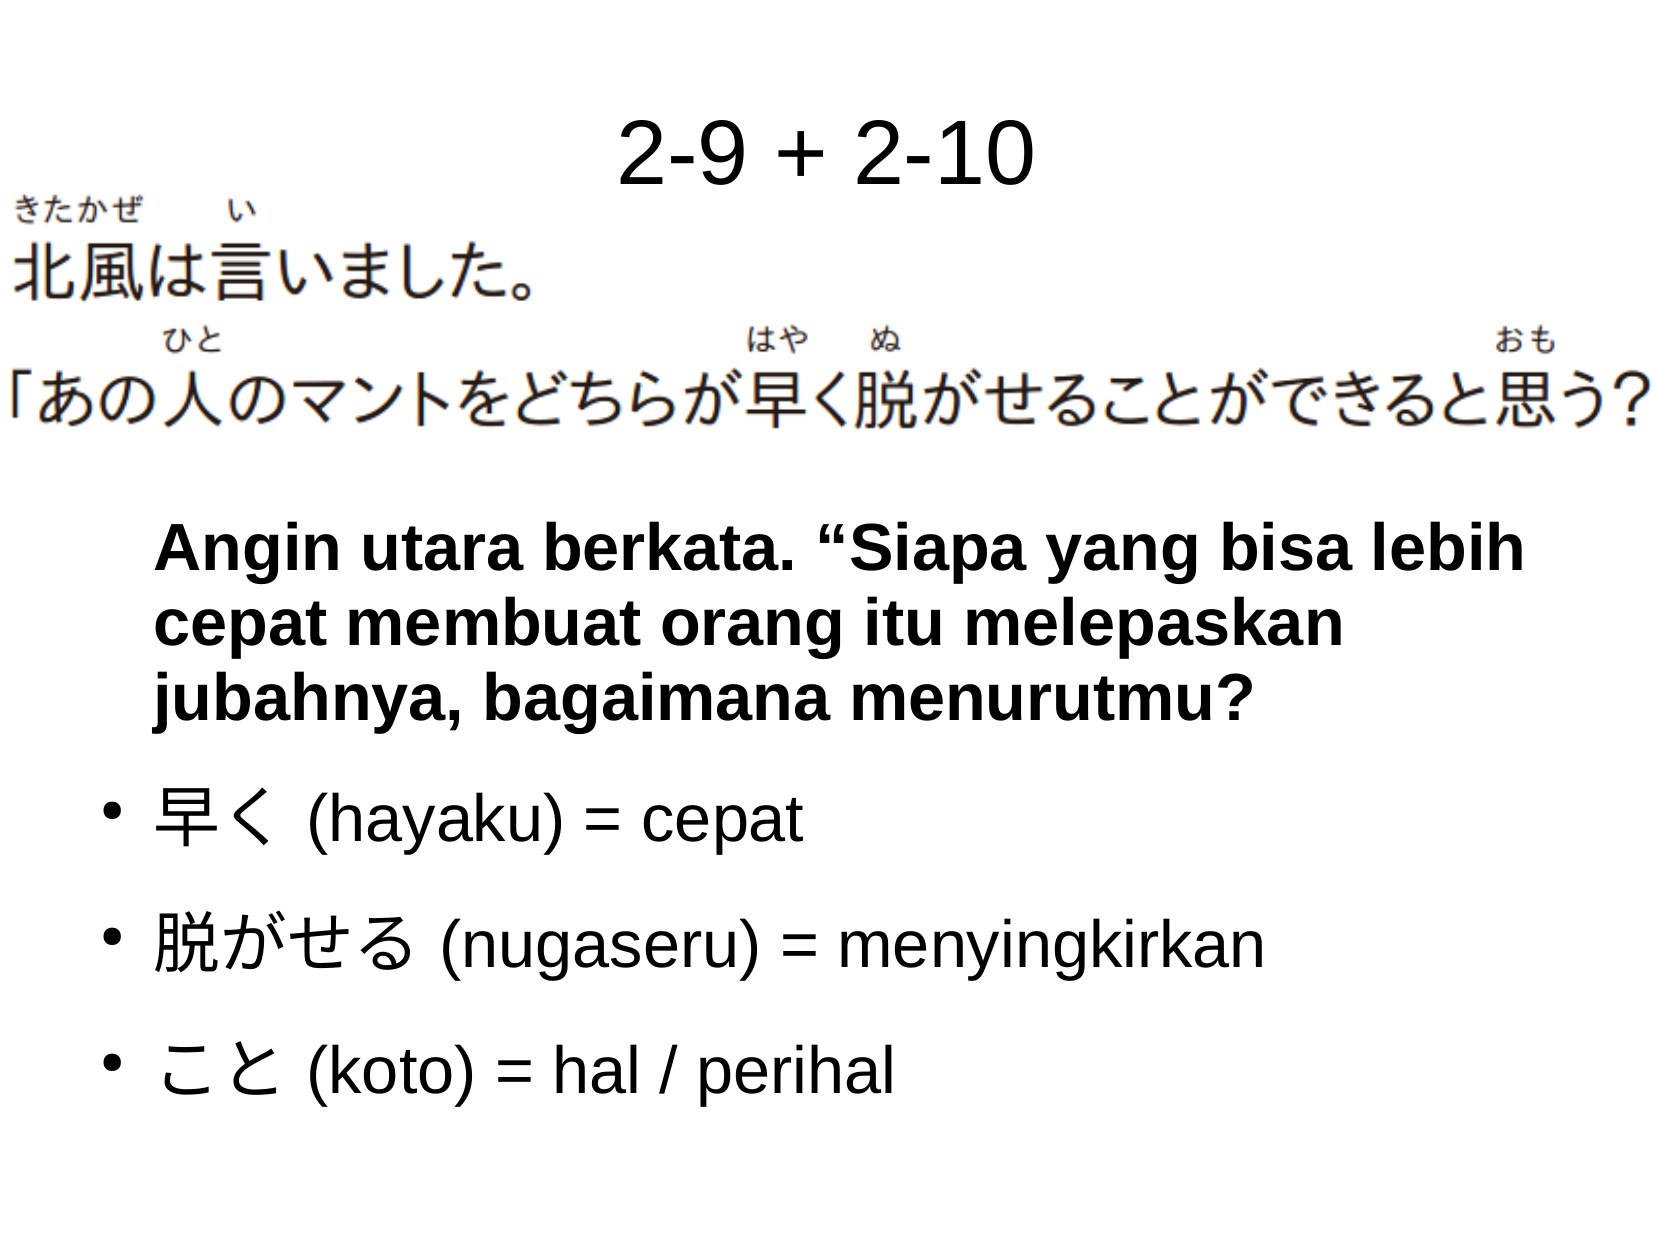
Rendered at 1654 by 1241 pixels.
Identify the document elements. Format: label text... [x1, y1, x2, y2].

title 2-9 + 2-10 [82, 49, 1571, 257]
list Angin utara berkata. “Siapa yang bisa lebih cepat membuat orang itu melepaskan jubahnya, bagaimana menurutmu? 早く(hayaku) = cepat 脱がせる(nugaseru) = menyingkirkan こと(koto) = hal / perihal [82, 510, 1571, 1186]
picture [0, 191, 1654, 441]
